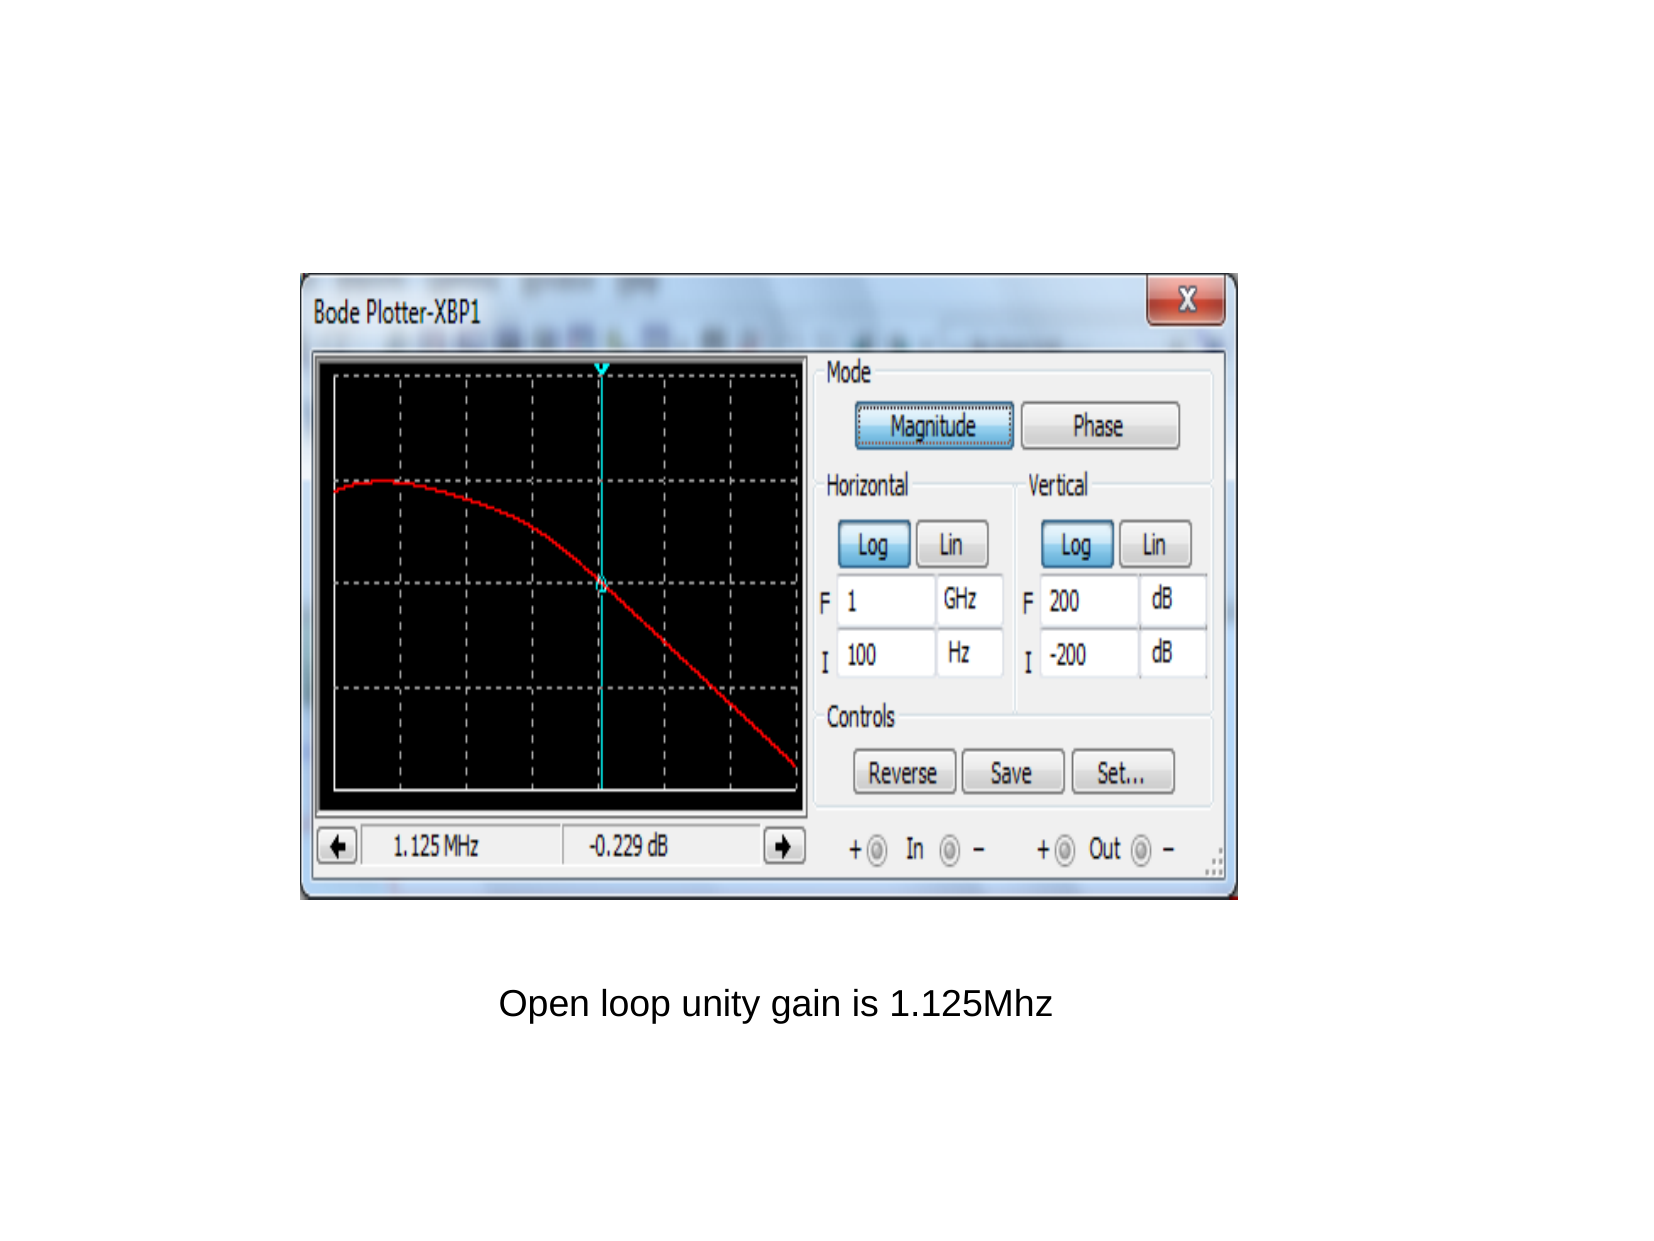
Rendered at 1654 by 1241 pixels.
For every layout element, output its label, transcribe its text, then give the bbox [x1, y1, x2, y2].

picture [300, 273, 1238, 901]
text_box Open loop unity gain is 1.125Mhz [483, 975, 1069, 1032]
